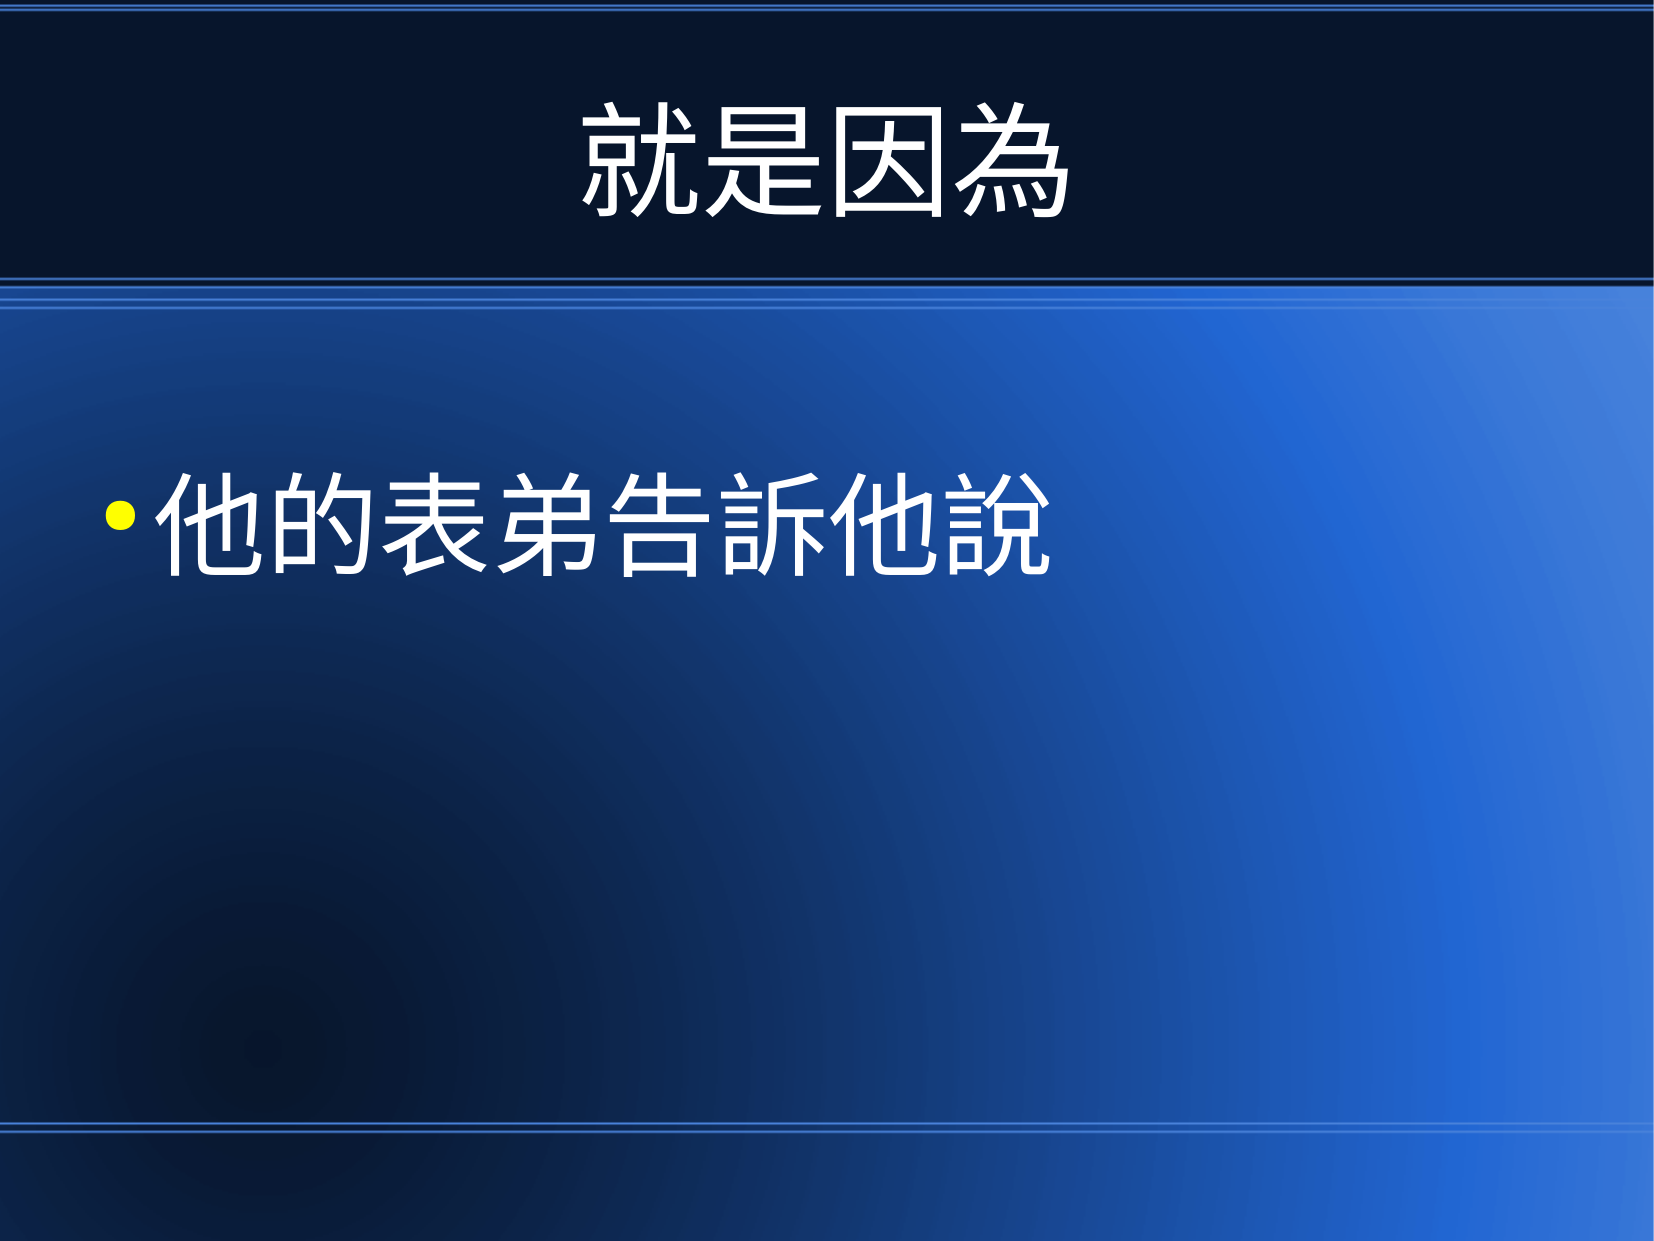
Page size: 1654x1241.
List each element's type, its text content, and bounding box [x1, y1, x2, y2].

title 就是因為 [82, 49, 1571, 257]
list 他的表弟告訴他說 [82, 355, 1571, 1241]
picture [0, 0, 1654, 1241]
